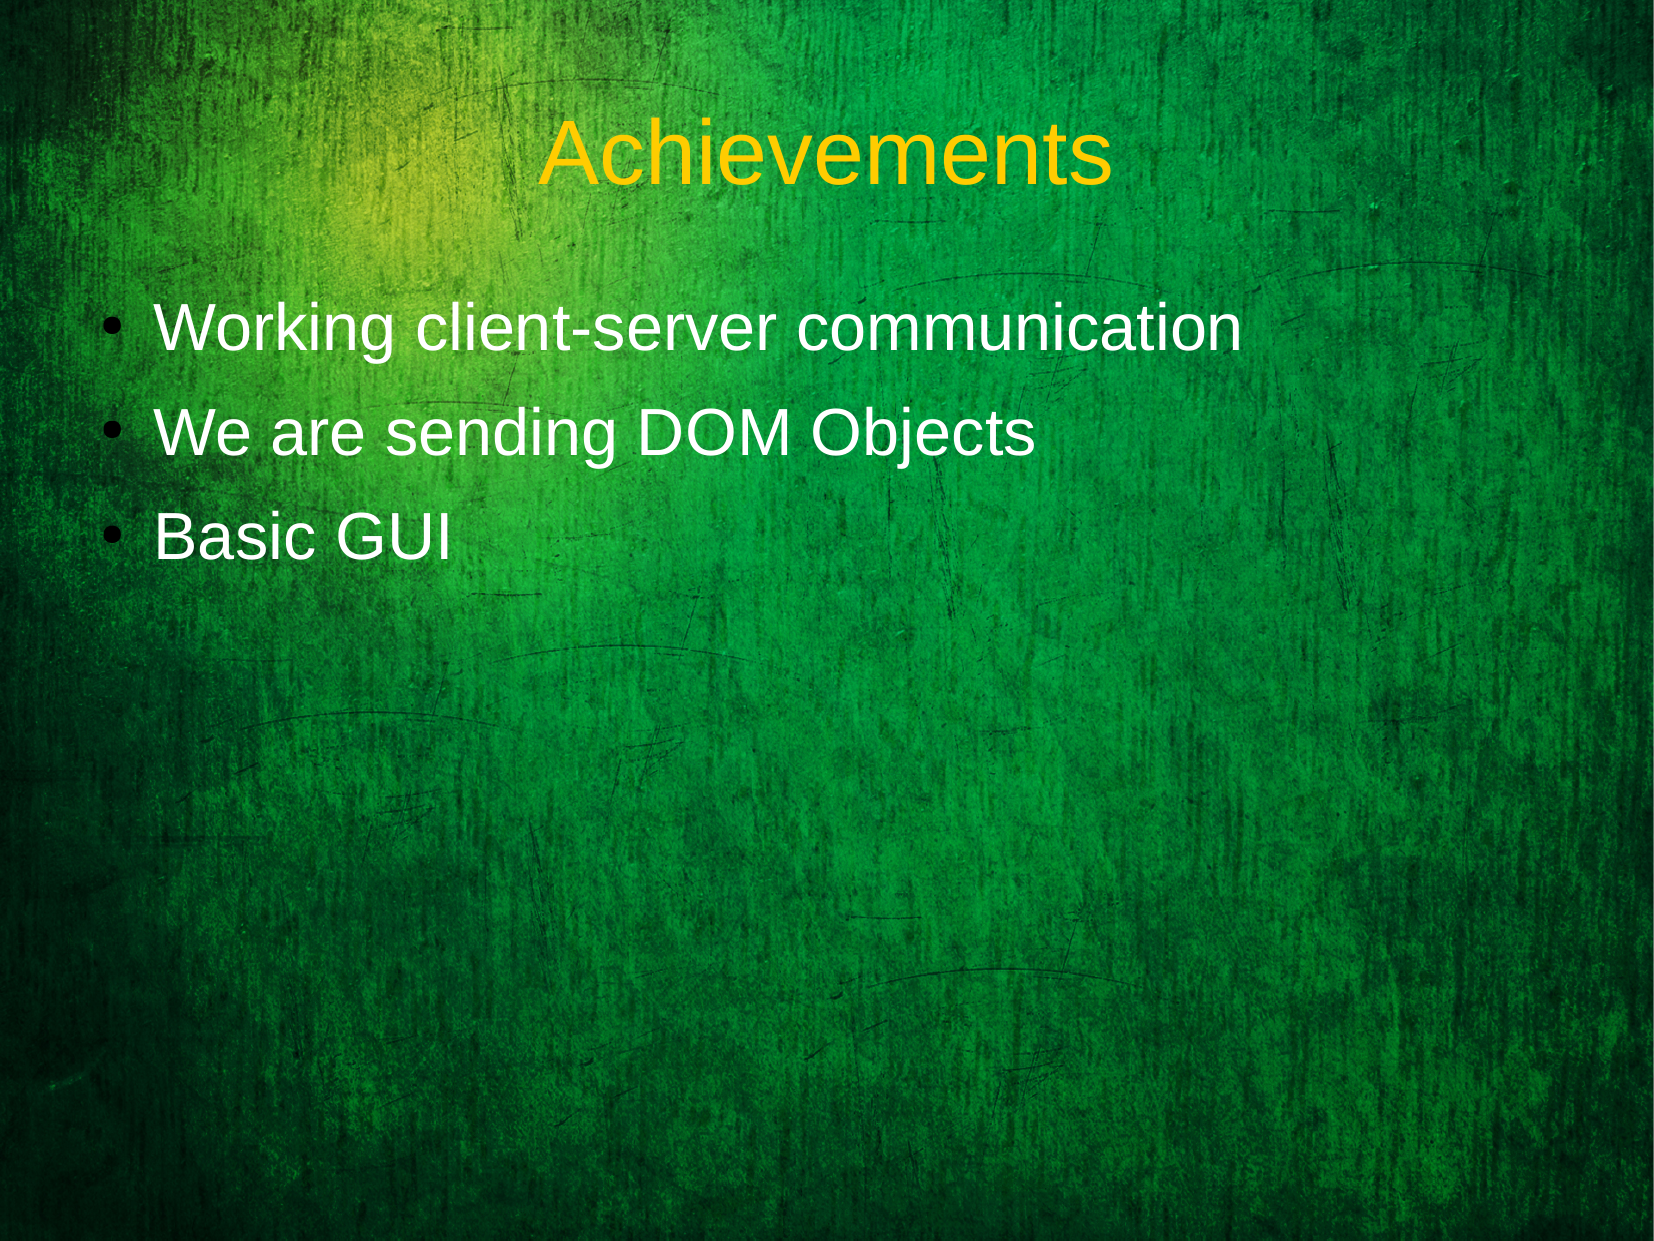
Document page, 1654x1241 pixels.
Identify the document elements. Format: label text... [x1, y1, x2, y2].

list Working client-server communication We are sending DOM Objects Basic GUI [82, 290, 1571, 1010]
picture [0, 0, 1654, 1241]
title Achievements [82, 49, 1571, 257]
